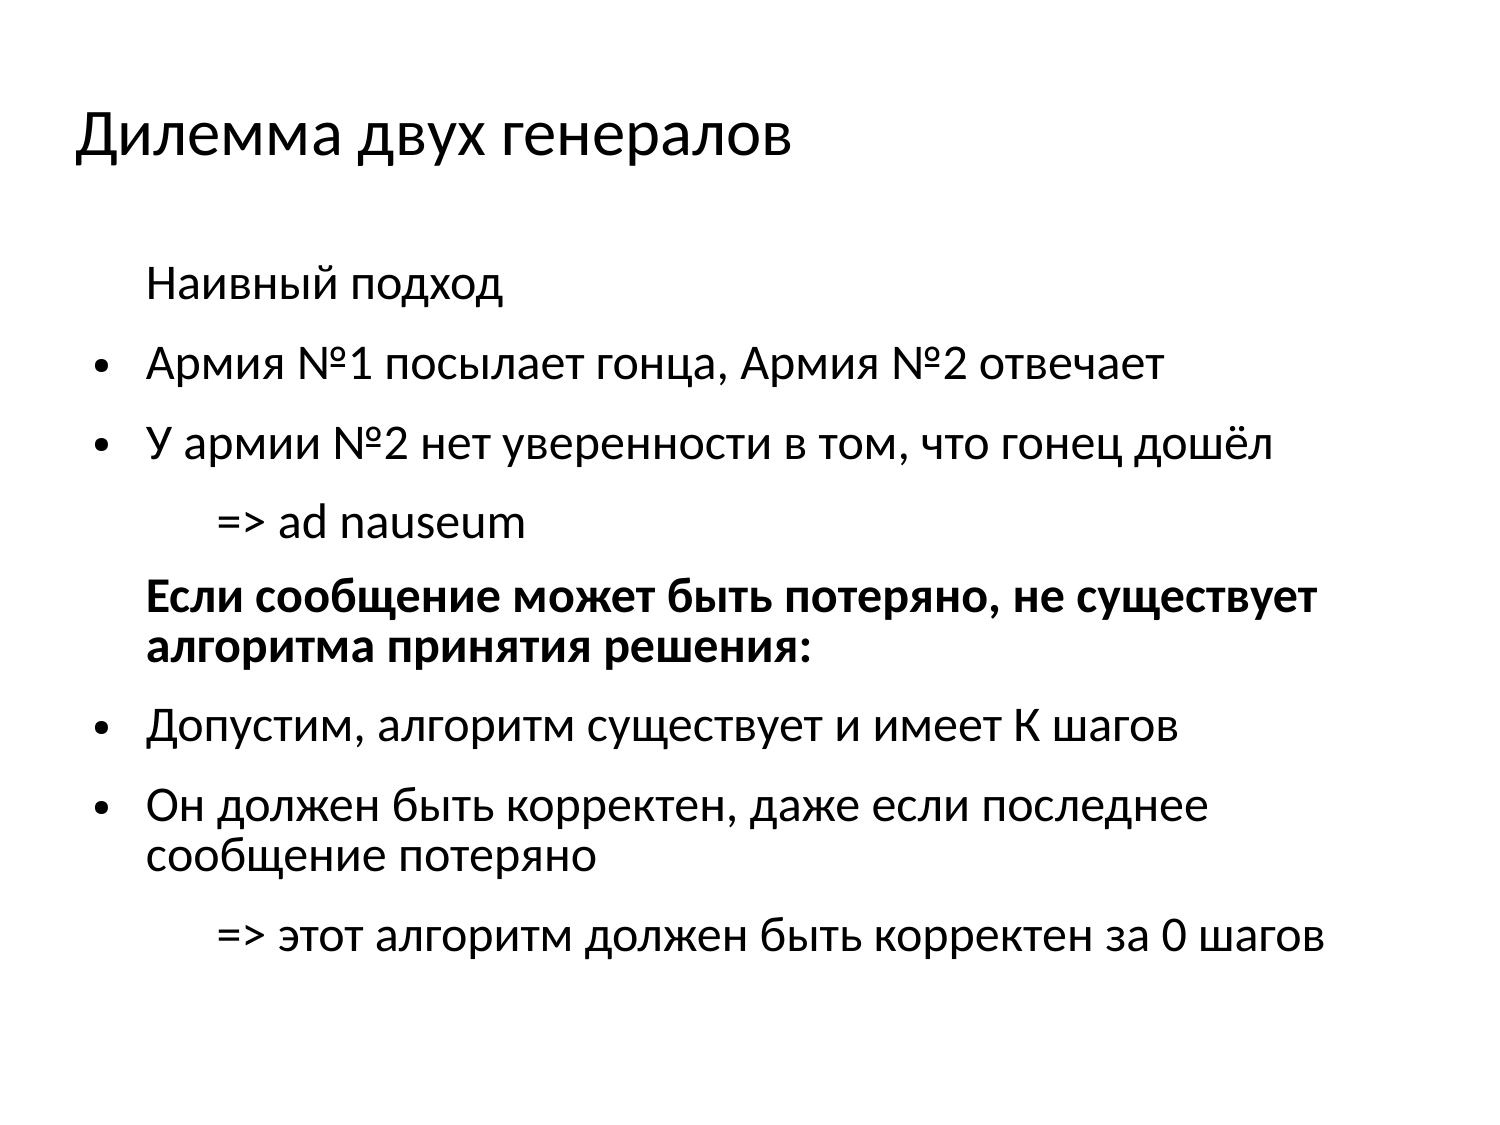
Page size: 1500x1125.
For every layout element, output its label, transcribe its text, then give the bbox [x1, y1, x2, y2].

list Наивный подход Армия №1 посылает гонца, Армия №2 отвечает У армии №2 нет уверенности в том, что гонец дошёл => ad nauseum Если сообщение может быть потеряно, не существует алгоритма принятия решения: Допустим, алгоритм существует и имеет К шагов Он должен быть корректен, даже если последнее сообщение потеряно => этот алгоритм должен быть корректен за 0 шагов [75, 262, 1425, 1005]
title Дилемма двух генералов [75, 45, 1425, 233]
